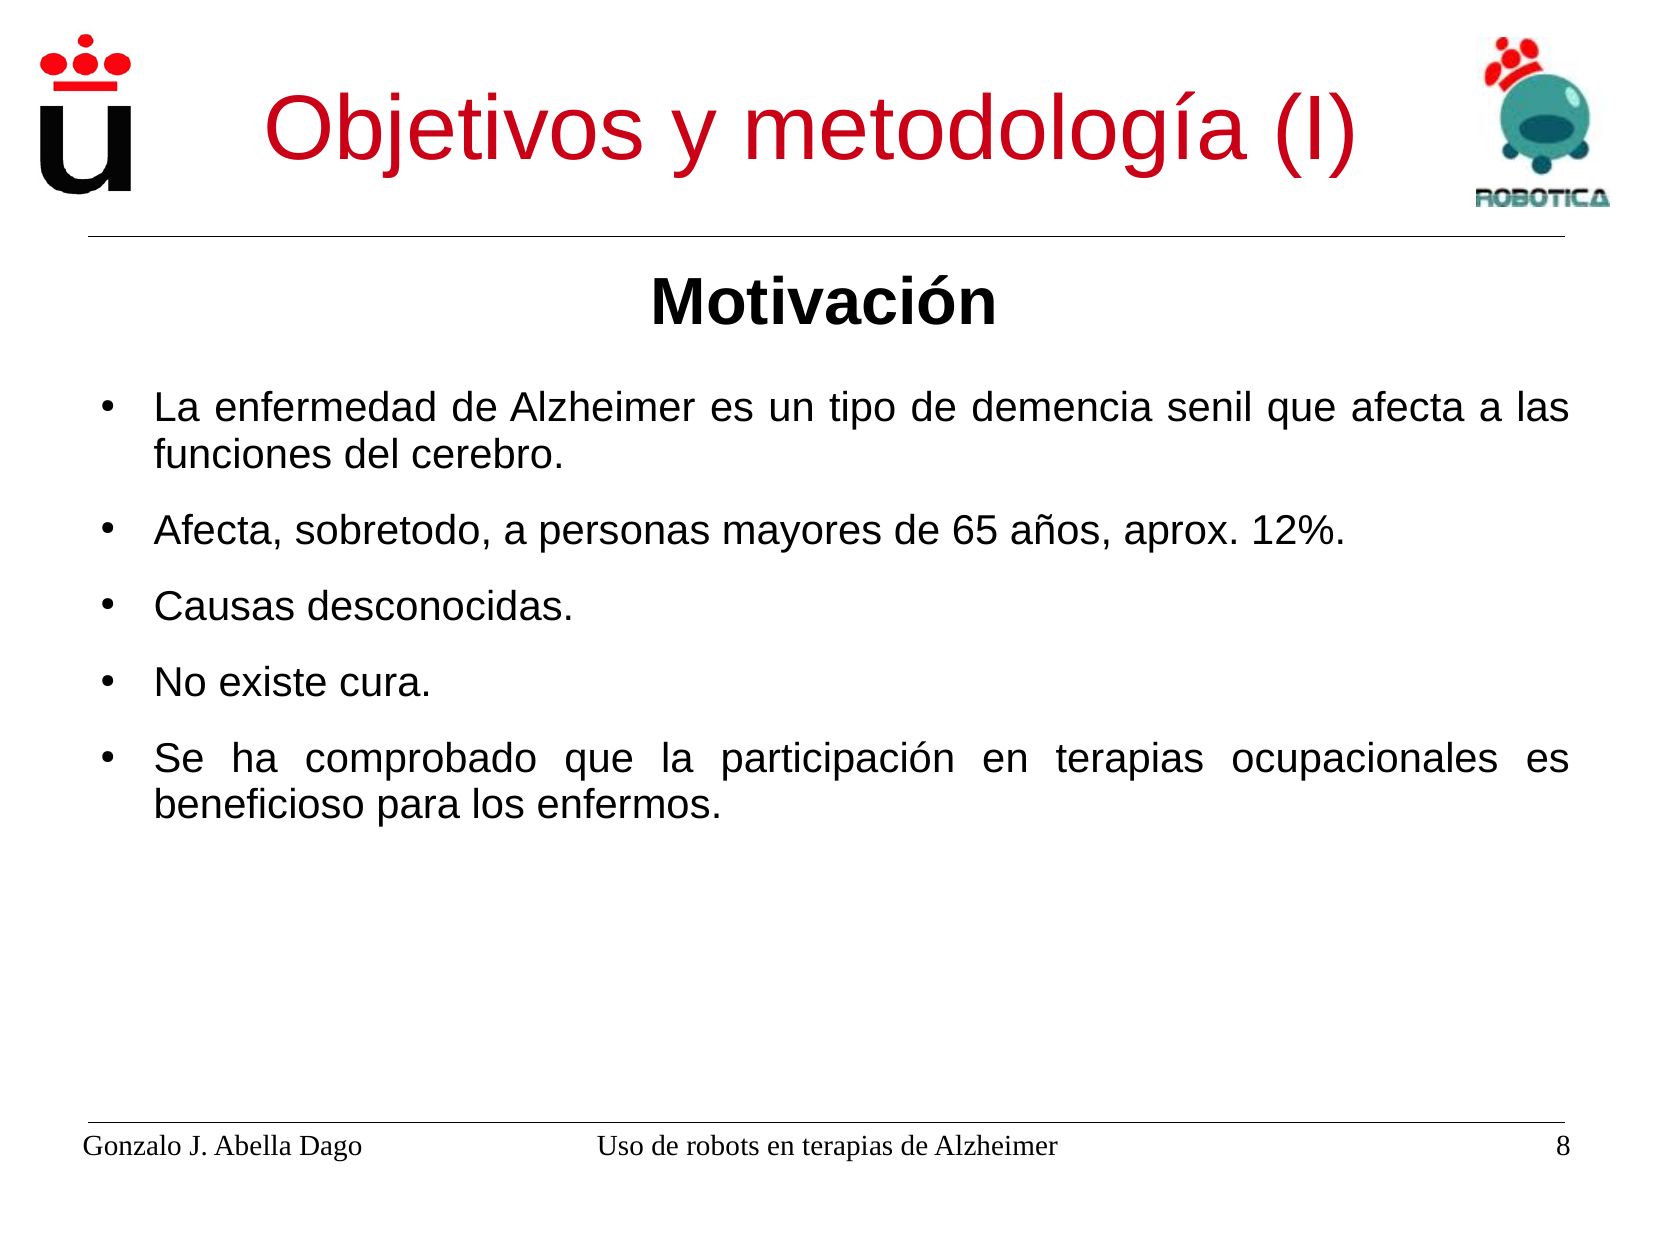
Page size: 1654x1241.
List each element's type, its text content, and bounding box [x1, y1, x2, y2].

list Motivación [80, 264, 1569, 355]
list La enfermedad de Alzheimer es un tipo de demencia senil que afecta a las funciones del cerebro. Afecta, sobretodo, a personas mayores de 65 años, aprox. 12%. Causas desconocidas. No existe cura. Se ha comprobado que la participación en terapias ocupacionales es beneficioso para los enfermos. [82, 383, 1571, 1109]
title Objetivos y metodología (I) [206, 76, 1418, 180]
picture [1476, 37, 1610, 207]
picture [29, 29, 148, 207]
